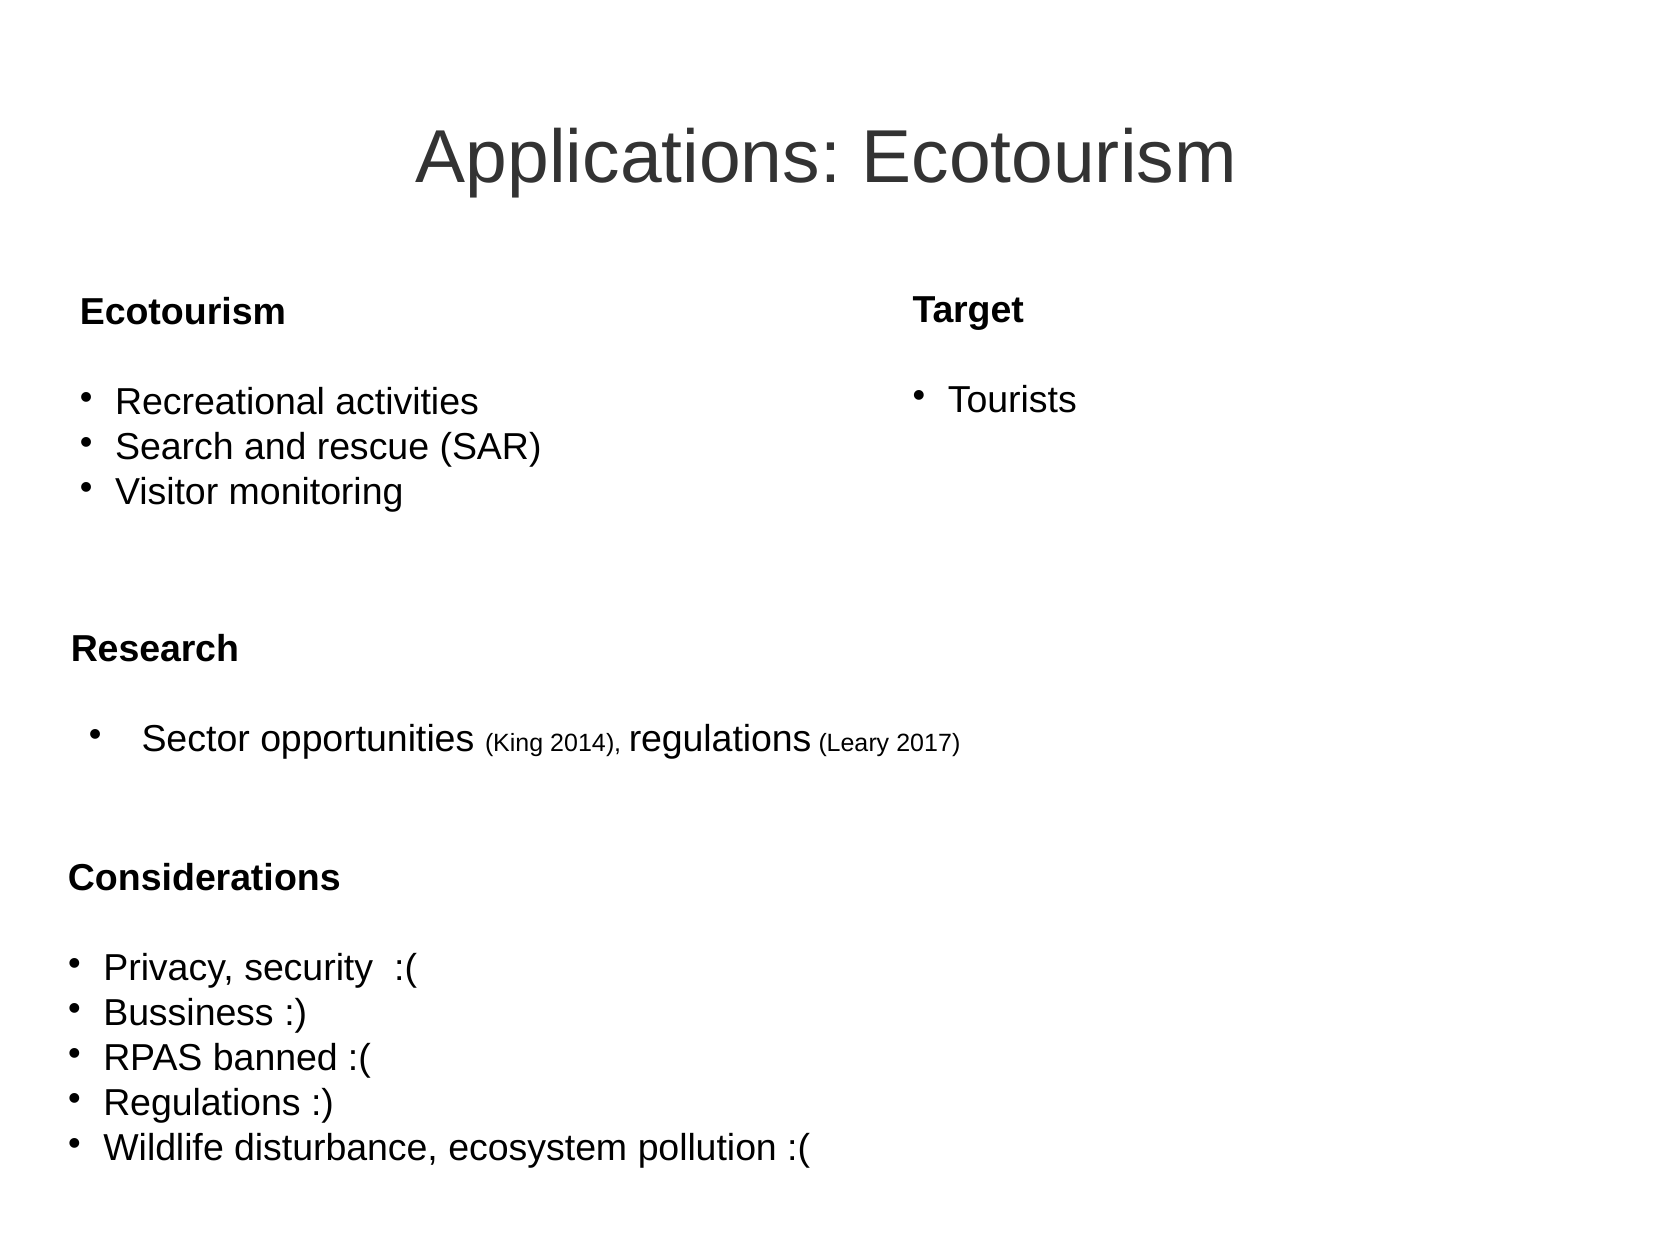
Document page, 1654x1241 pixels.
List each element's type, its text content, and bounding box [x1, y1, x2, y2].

text_box Research Sector opportunities (King 2014), regulations (Leary 2017) [70, 578, 1595, 863]
text_box Applications: Ecotourism [82, 49, 1571, 257]
text_box Considerations Privacy, security :( Bussiness :) RPAS banned :( Regulations :) Wildlife disturbance, ecosystem pollution :( [53, 846, 1548, 1140]
text_box Target Tourists [897, 277, 1654, 419]
text_box Ecotourism Recreational activities Search and rescue (SAR) Visitor monitoring [64, 280, 833, 574]
